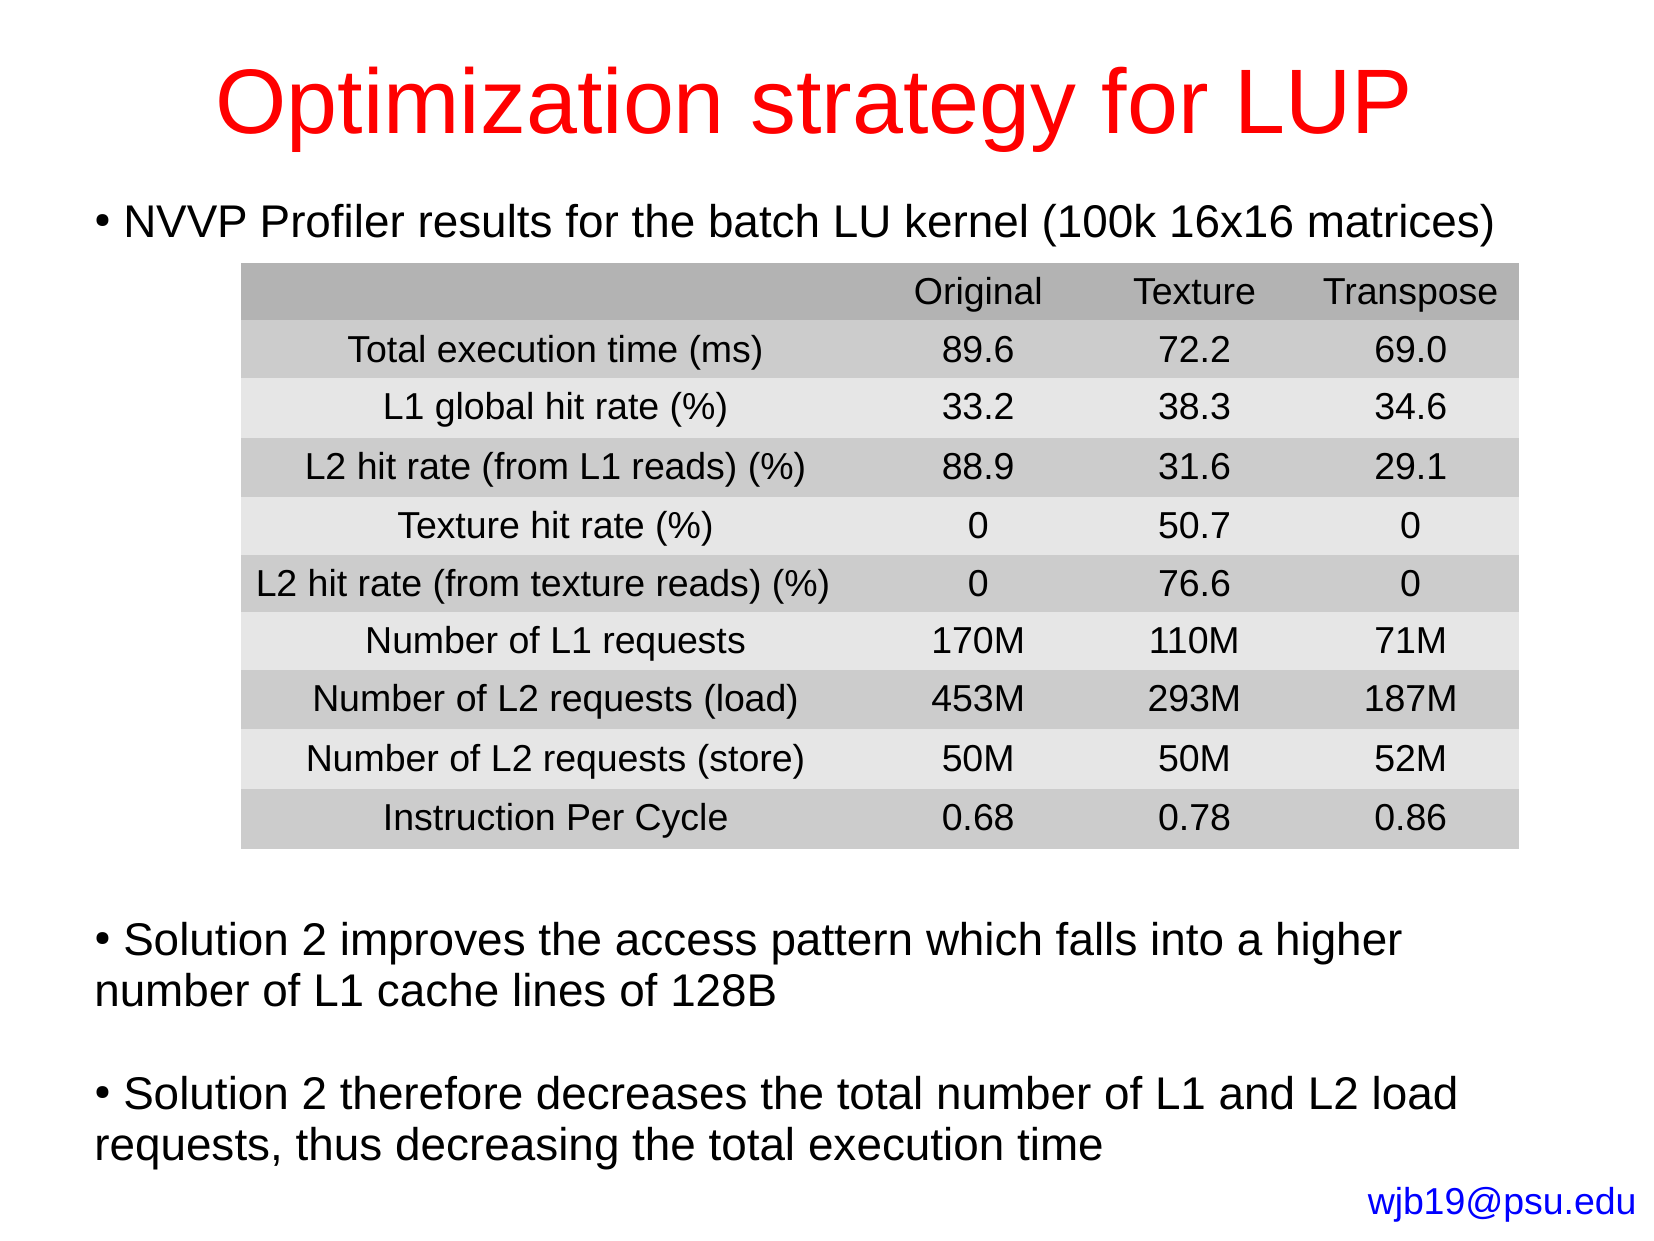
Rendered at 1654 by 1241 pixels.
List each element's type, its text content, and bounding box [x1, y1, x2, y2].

table_cell 29.1 [1303, 438, 1519, 497]
table_cell Number of L2 requests (store) [241, 729, 870, 789]
table_cell 0.68 [870, 789, 1086, 849]
table_cell L2 hit rate (from L1 reads) (%) [241, 438, 870, 497]
table_cell 34.6 [1303, 378, 1519, 438]
table_cell 0 [1303, 497, 1519, 555]
table_cell 0.86 [1303, 789, 1519, 849]
table_cell 0.78 [1086, 789, 1303, 849]
table_cell 0 [1303, 555, 1519, 612]
table_cell 170M [870, 612, 1086, 670]
table_cell 187M [1303, 670, 1519, 729]
table_header [241, 263, 870, 320]
table_cell 88.9 [870, 438, 1086, 497]
table_header Original [870, 263, 1086, 320]
table_cell L1 global hit rate (%) [241, 378, 870, 438]
table_cell 69.0 [1303, 320, 1519, 378]
text_box wjb19@psu.edu [1353, 1173, 1652, 1231]
title Optimization strategy for LUP [82, 49, 1571, 257]
table_cell 50.7 [1086, 497, 1303, 555]
table_cell 50M [1086, 729, 1303, 789]
table_cell 50M [870, 729, 1086, 789]
table_cell 0 [870, 497, 1086, 555]
table_header Texture [1086, 263, 1303, 320]
table_cell 453M [870, 670, 1086, 729]
table_cell 71M [1303, 612, 1519, 670]
table_cell Total execution time (ms) [241, 320, 870, 378]
table_cell 38.3 [1086, 378, 1303, 438]
table_cell Texture hit rate (%) [241, 497, 870, 555]
table_cell L2 hit rate (from texture reads) (%) [241, 555, 870, 612]
table_cell 0 [870, 555, 1086, 612]
table_cell Number of L1 requests [241, 612, 870, 670]
table_cell Instruction Per Cycle [241, 789, 870, 849]
table_cell 52M [1303, 729, 1519, 789]
table_cell 76.6 [1086, 555, 1303, 612]
subtitle NVVP Profiler results for the batch LU kernel (100k 16x16 matrices) Solution 2 improves the access pattern which falls into a higher number of L1 cache lines of 128B Solution 2 therefore decreases the total number of L1 and L2 load requests, thus decreasing the total execution time [94, 196, 1550, 1171]
table_cell 89.6 [870, 320, 1086, 378]
table_cell 110M [1086, 612, 1303, 670]
table_cell 72.2 [1086, 320, 1303, 378]
table_cell 293M [1086, 670, 1303, 729]
table_cell 33.2 [870, 378, 1086, 438]
table_cell Number of L2 requests (load) [241, 670, 870, 729]
table_cell 31.6 [1086, 438, 1303, 497]
table_header Transpose [1303, 263, 1519, 320]
